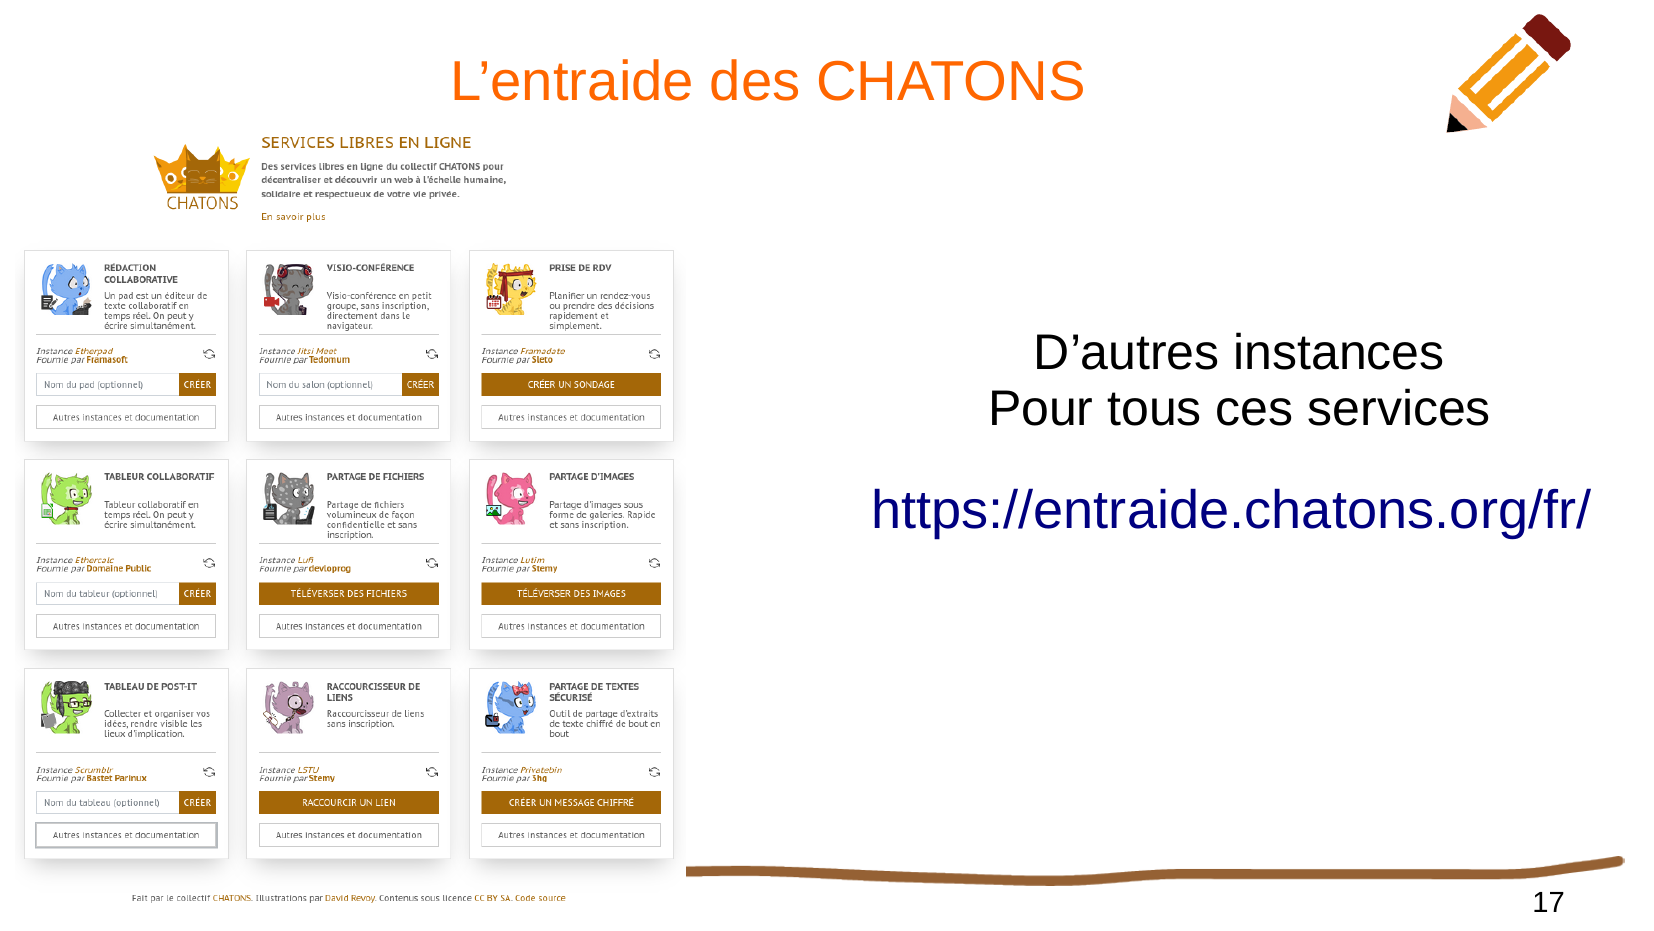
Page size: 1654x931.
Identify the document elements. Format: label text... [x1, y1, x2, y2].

text_box https://entraide.chatons.org/fr/ [856, 472, 1607, 548]
picture [15, 118, 1625, 916]
picture [1446, 14, 1571, 133]
text_box D’autres instances Pour tous ces services [973, 316, 1506, 443]
title L’entraide des CHATONS [88, 29, 1447, 133]
